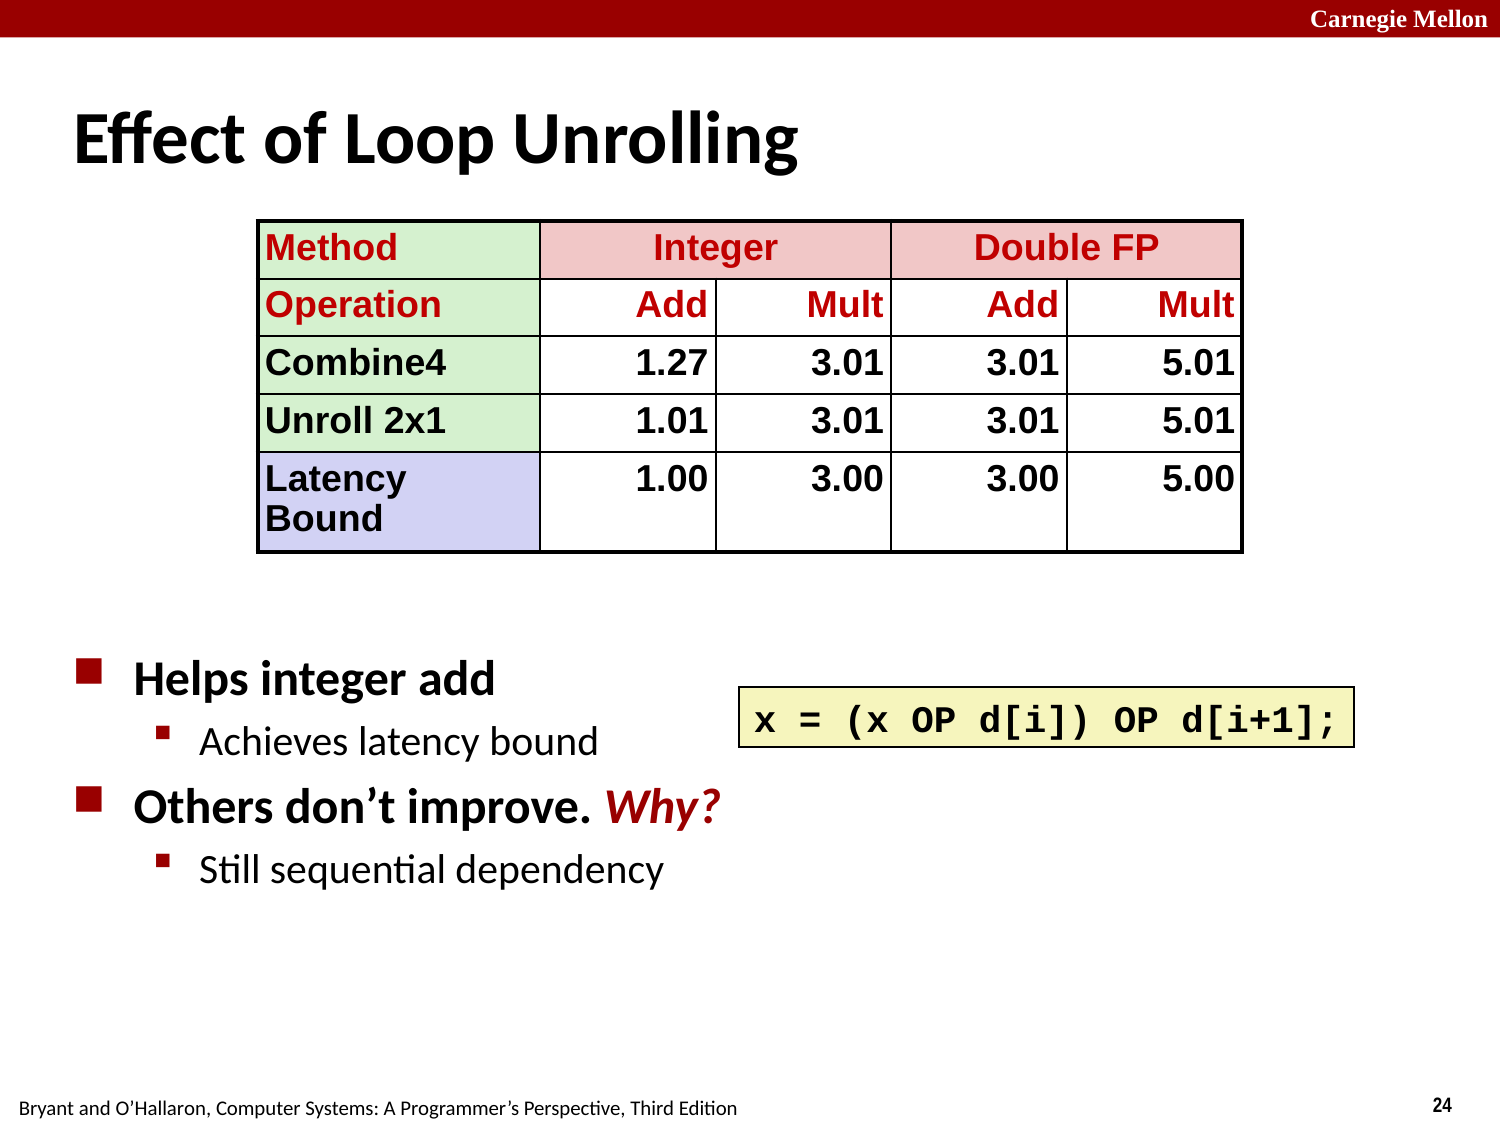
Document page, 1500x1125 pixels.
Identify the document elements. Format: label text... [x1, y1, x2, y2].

text_box x = (x OP d[i]) OP d[i+1]; [738, 687, 1354, 748]
table_cell 3.01 [892, 395, 1066, 451]
table_cell 3.01 [892, 337, 1066, 393]
table_header Double FP [892, 223, 1240, 278]
table_cell 1.00 [541, 453, 715, 550]
table_cell 5.01 [1068, 337, 1240, 393]
table_cell Latency Bound [260, 453, 539, 550]
table_cell 1.01 [541, 395, 715, 451]
table_cell 1.27 [541, 337, 715, 393]
table_cell Add [892, 280, 1066, 335]
table_cell Unroll 2x1 [260, 395, 539, 451]
table_cell 5.01 [1068, 395, 1240, 451]
table_cell Add [541, 280, 715, 335]
table_cell 5.00 [1068, 453, 1240, 550]
table_cell 3.00 [892, 453, 1066, 550]
table_cell 3.00 [717, 453, 890, 550]
table_cell 3.01 [717, 395, 890, 451]
table_cell Operation [260, 280, 539, 335]
list Helps integer add Achieves latency bound Others don’t improve. Why? Still sequential dependency [62, 637, 1425, 1075]
table_cell Combine4 [260, 337, 539, 393]
table_header Integer [541, 223, 890, 278]
table_header Method [260, 223, 539, 278]
table_cell Mult [717, 280, 890, 335]
table_cell Mult [1068, 280, 1240, 335]
table_cell 3.01 [717, 337, 890, 393]
title Effect of Loop Unrolling [58, 71, 1304, 197]
